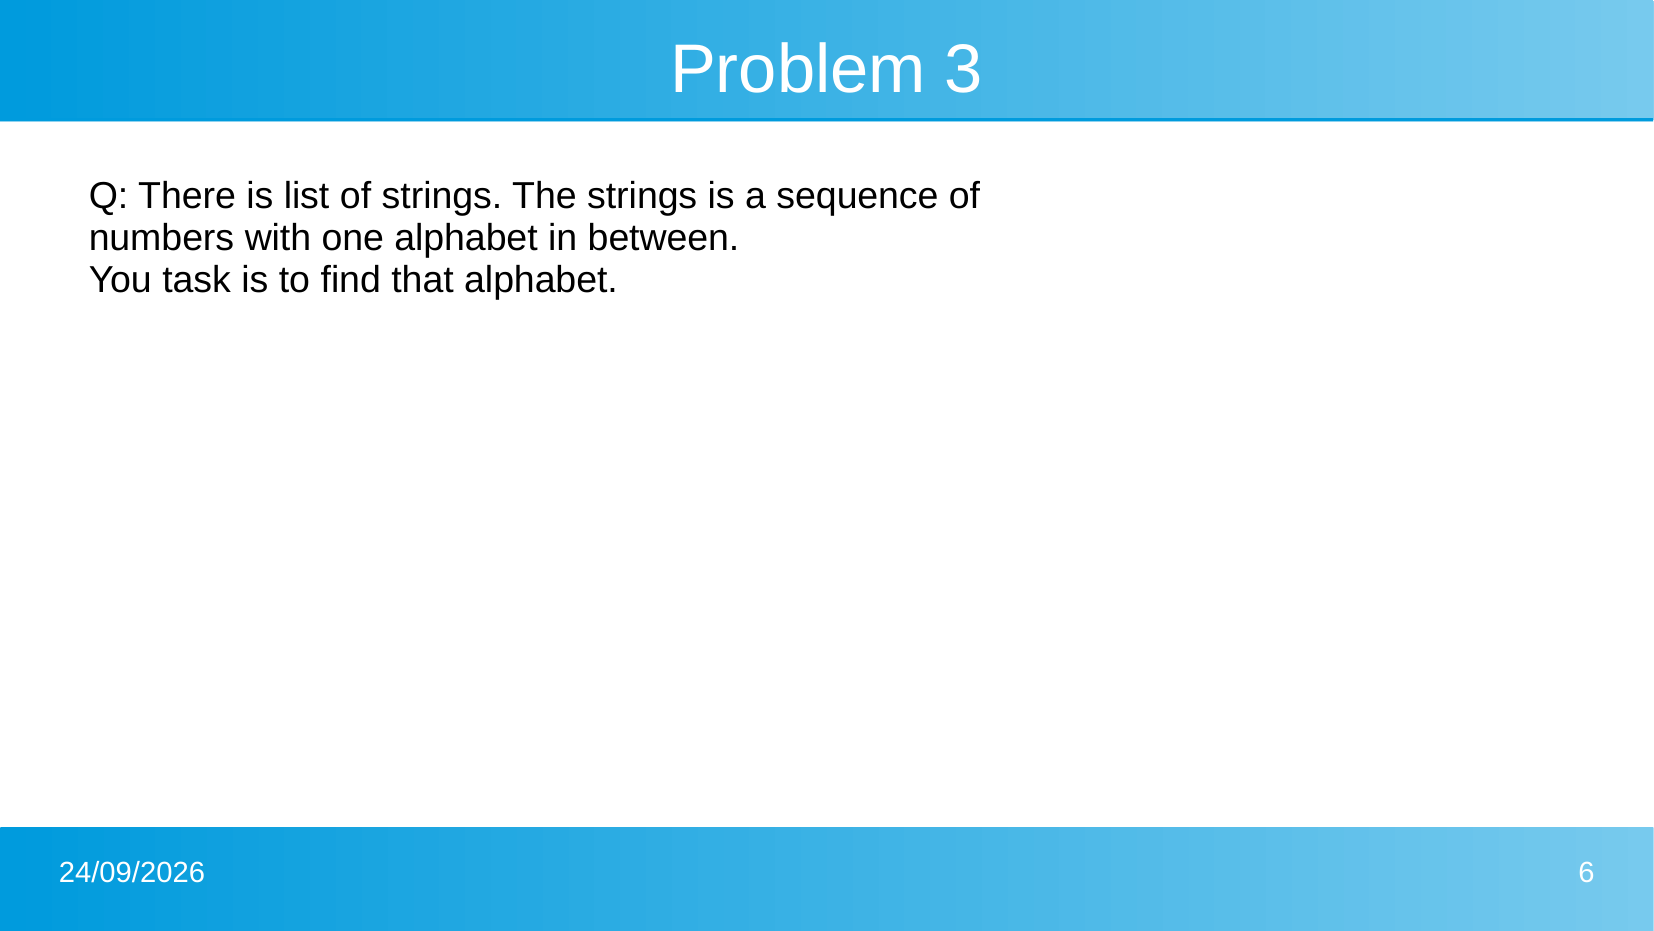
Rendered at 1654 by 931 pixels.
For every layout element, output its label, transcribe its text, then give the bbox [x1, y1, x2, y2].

title Problem 3 [59, 29, 1595, 108]
text_box Q: There is list of strings. The strings is a sequence of numbers with one alphabet in between. You task is to find that alphabet. [73, 167, 1082, 309]
